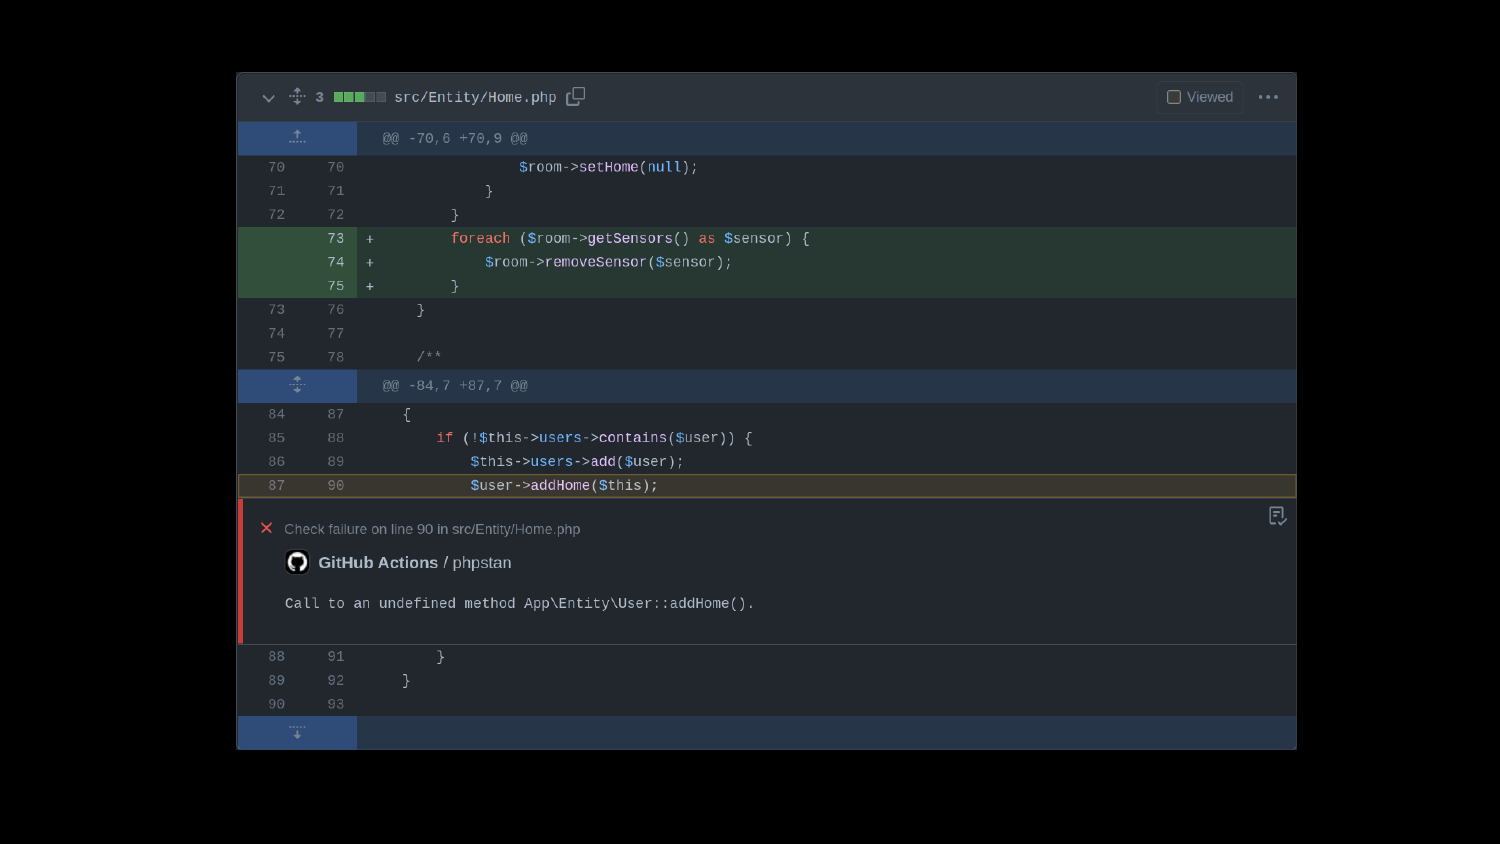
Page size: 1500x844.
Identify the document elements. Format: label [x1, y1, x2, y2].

picture [236, 72, 1297, 750]
